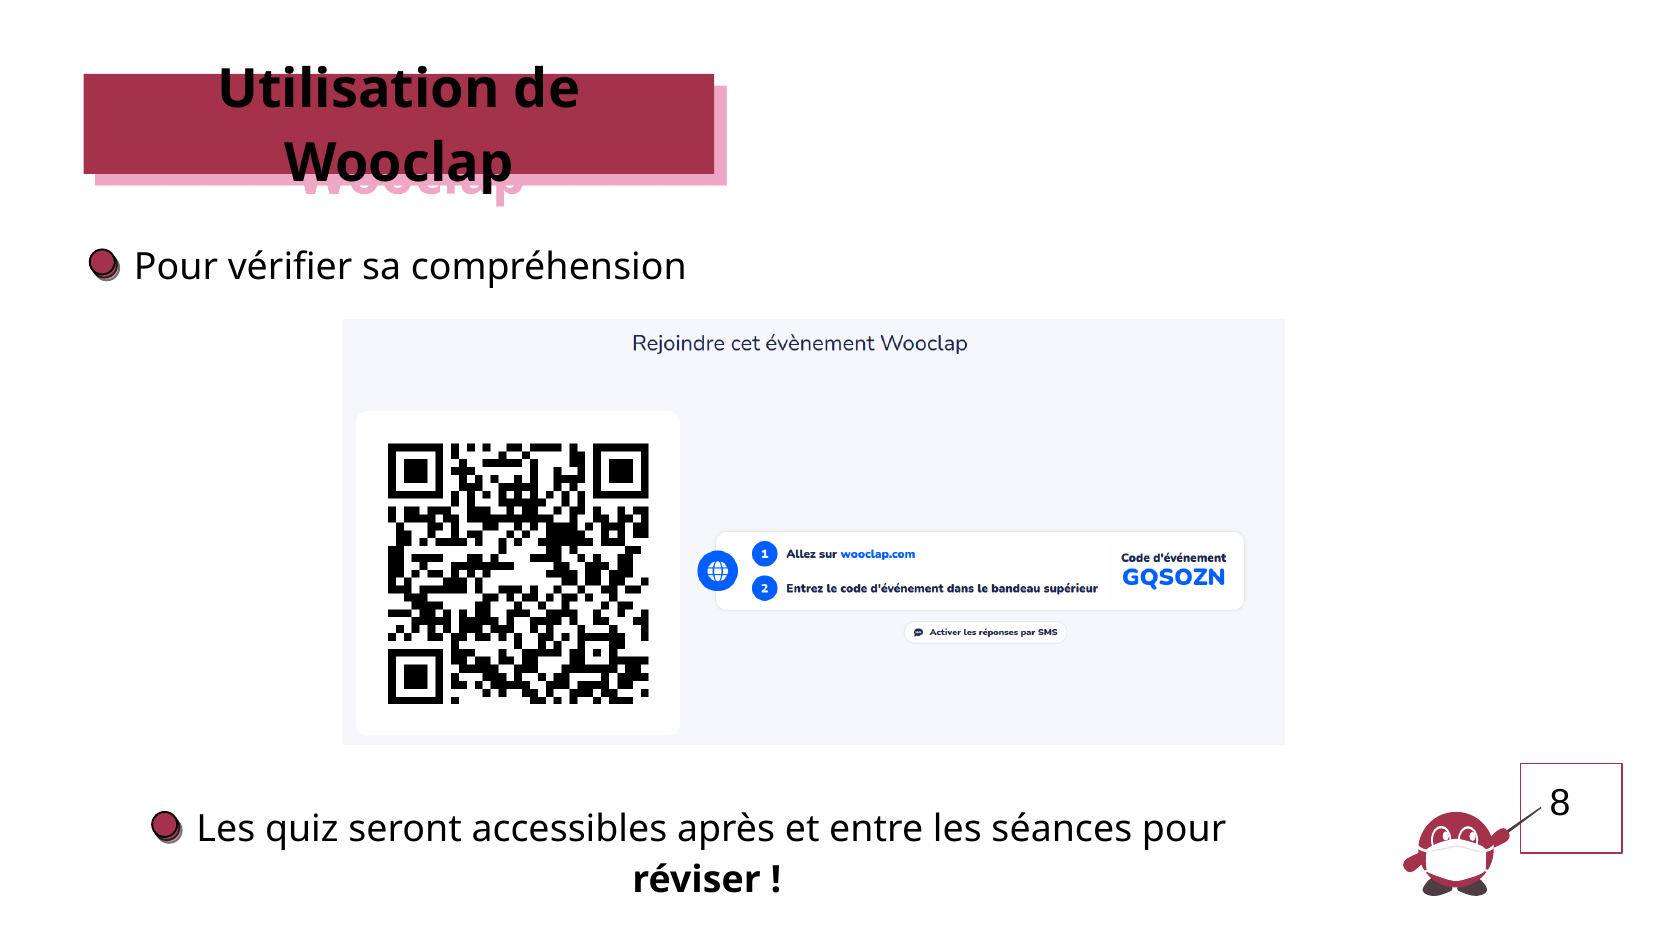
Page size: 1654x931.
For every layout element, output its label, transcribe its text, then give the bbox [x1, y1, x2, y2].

text_box <numéro> [1534, 774, 1654, 832]
text_box Les quiz seront accessibles après et entre les séances pour réviser ! [64, 794, 1315, 898]
text_box Utilisation de Wooclap [83, 73, 715, 174]
picture [1403, 762, 1623, 897]
picture [342, 319, 1285, 746]
text_box Pour vérifier sa compréhension [73, 231, 1325, 329]
